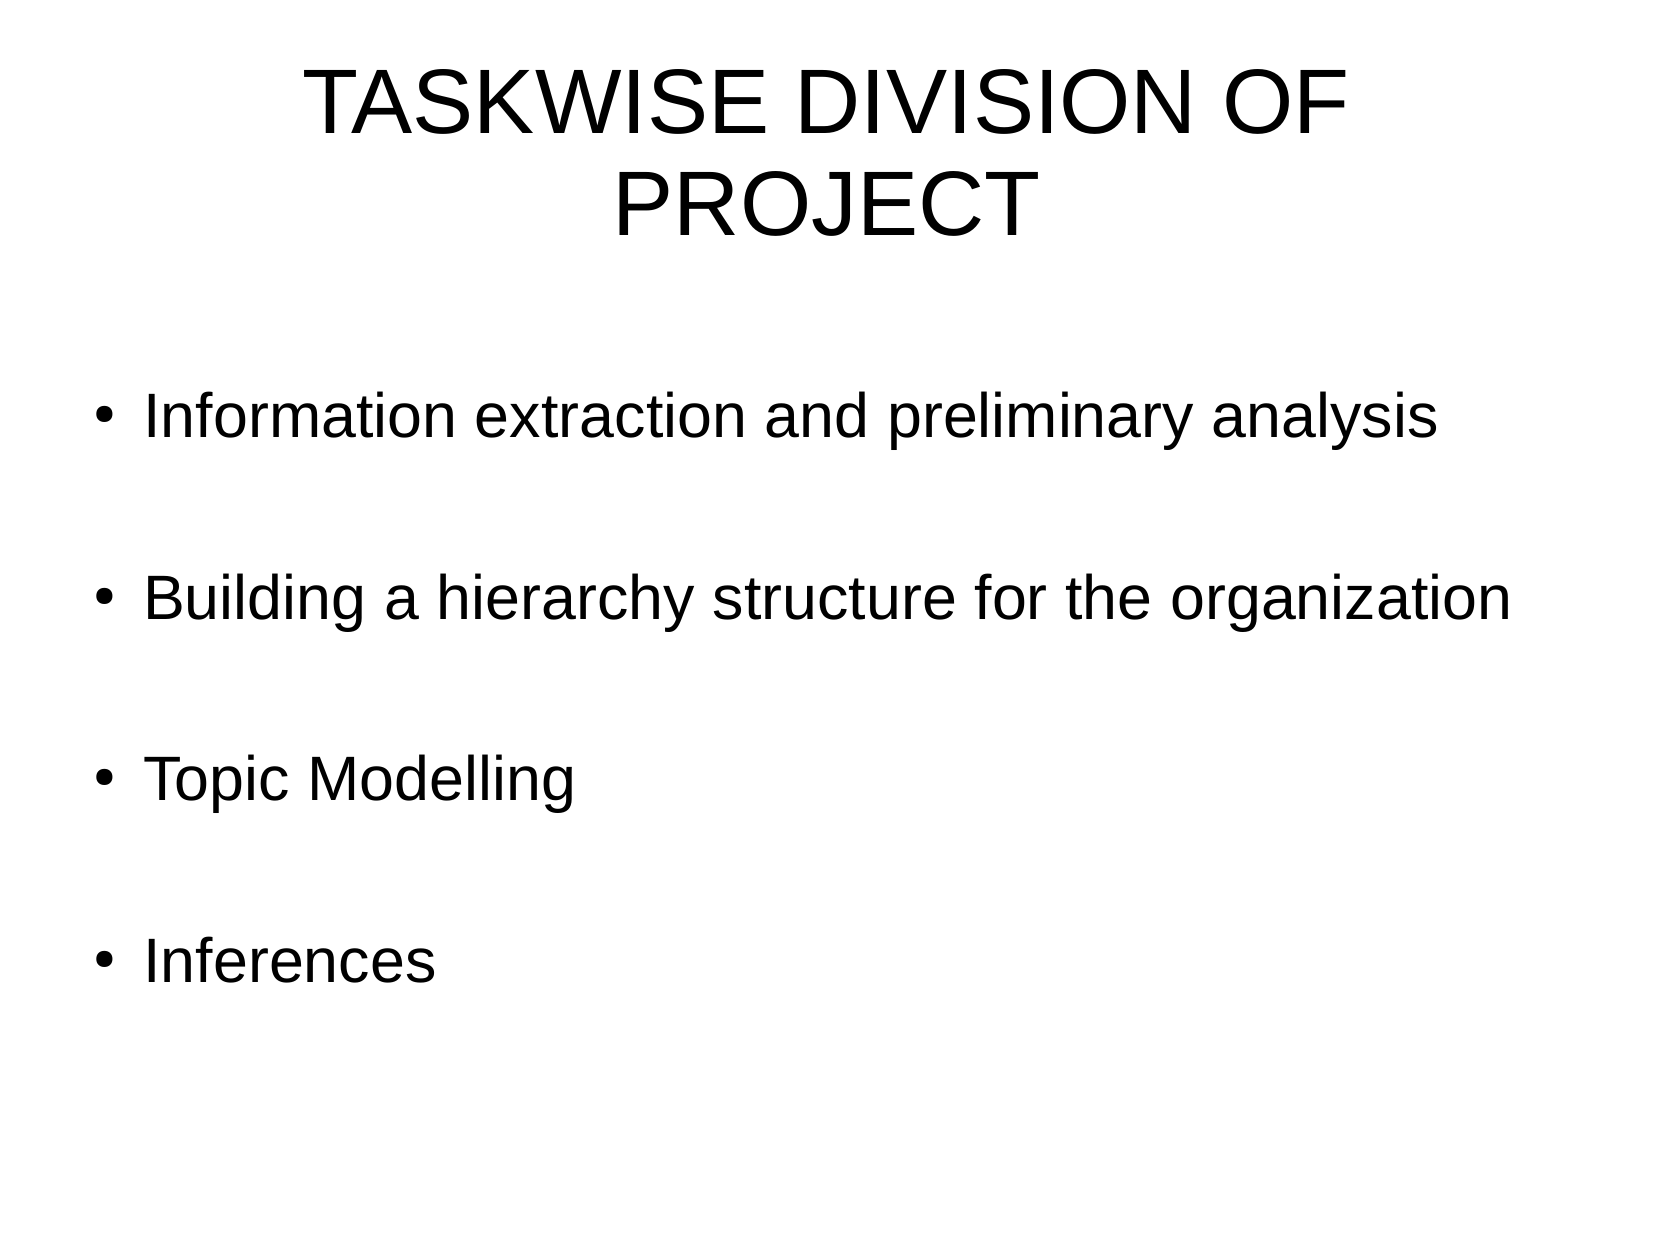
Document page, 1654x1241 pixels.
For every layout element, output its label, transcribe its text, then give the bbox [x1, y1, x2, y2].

list Information extraction and preliminary analysis Building a hierarchy structure for the organization Topic Modelling Inferences [76, 290, 1565, 1010]
title TASKWISE DIVISION OF PROJECT [82, 49, 1571, 257]
